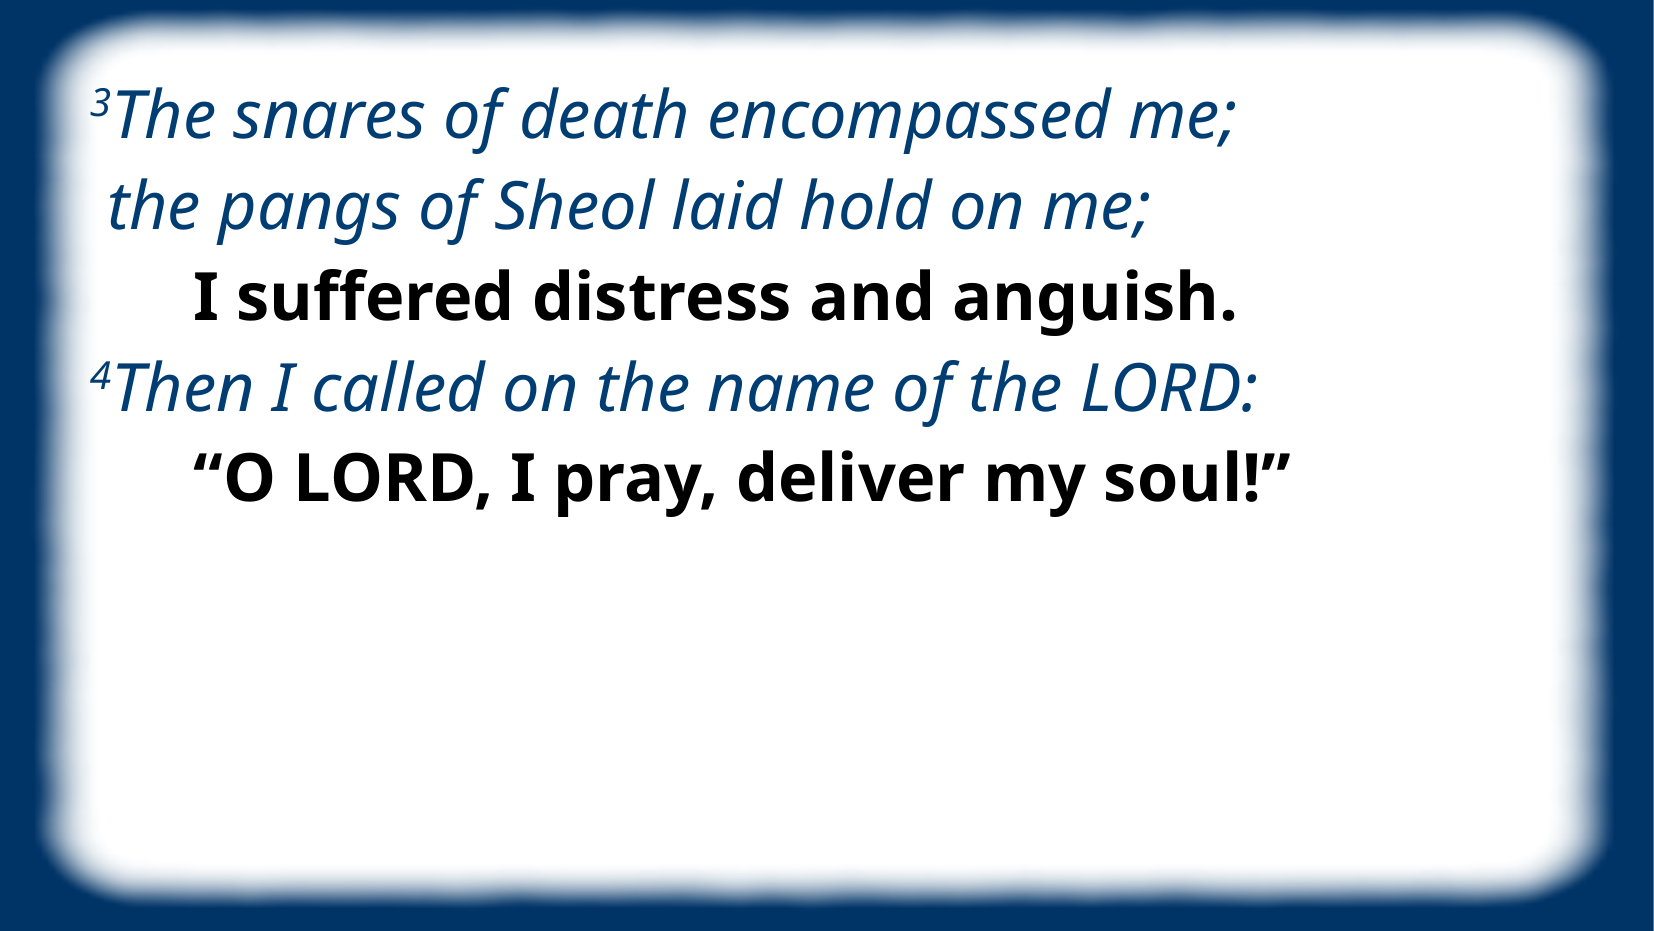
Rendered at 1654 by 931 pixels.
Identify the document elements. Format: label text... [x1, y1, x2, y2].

picture [0, 0, 1654, 931]
text_box 3The snares of death encompassed me; the pangs of Sheol laid hold on me; I suffered distress and anguish. 4Then I called on the name of the LORD: “O LORD, I pray, deliver my soul!” [75, 60, 1561, 526]
